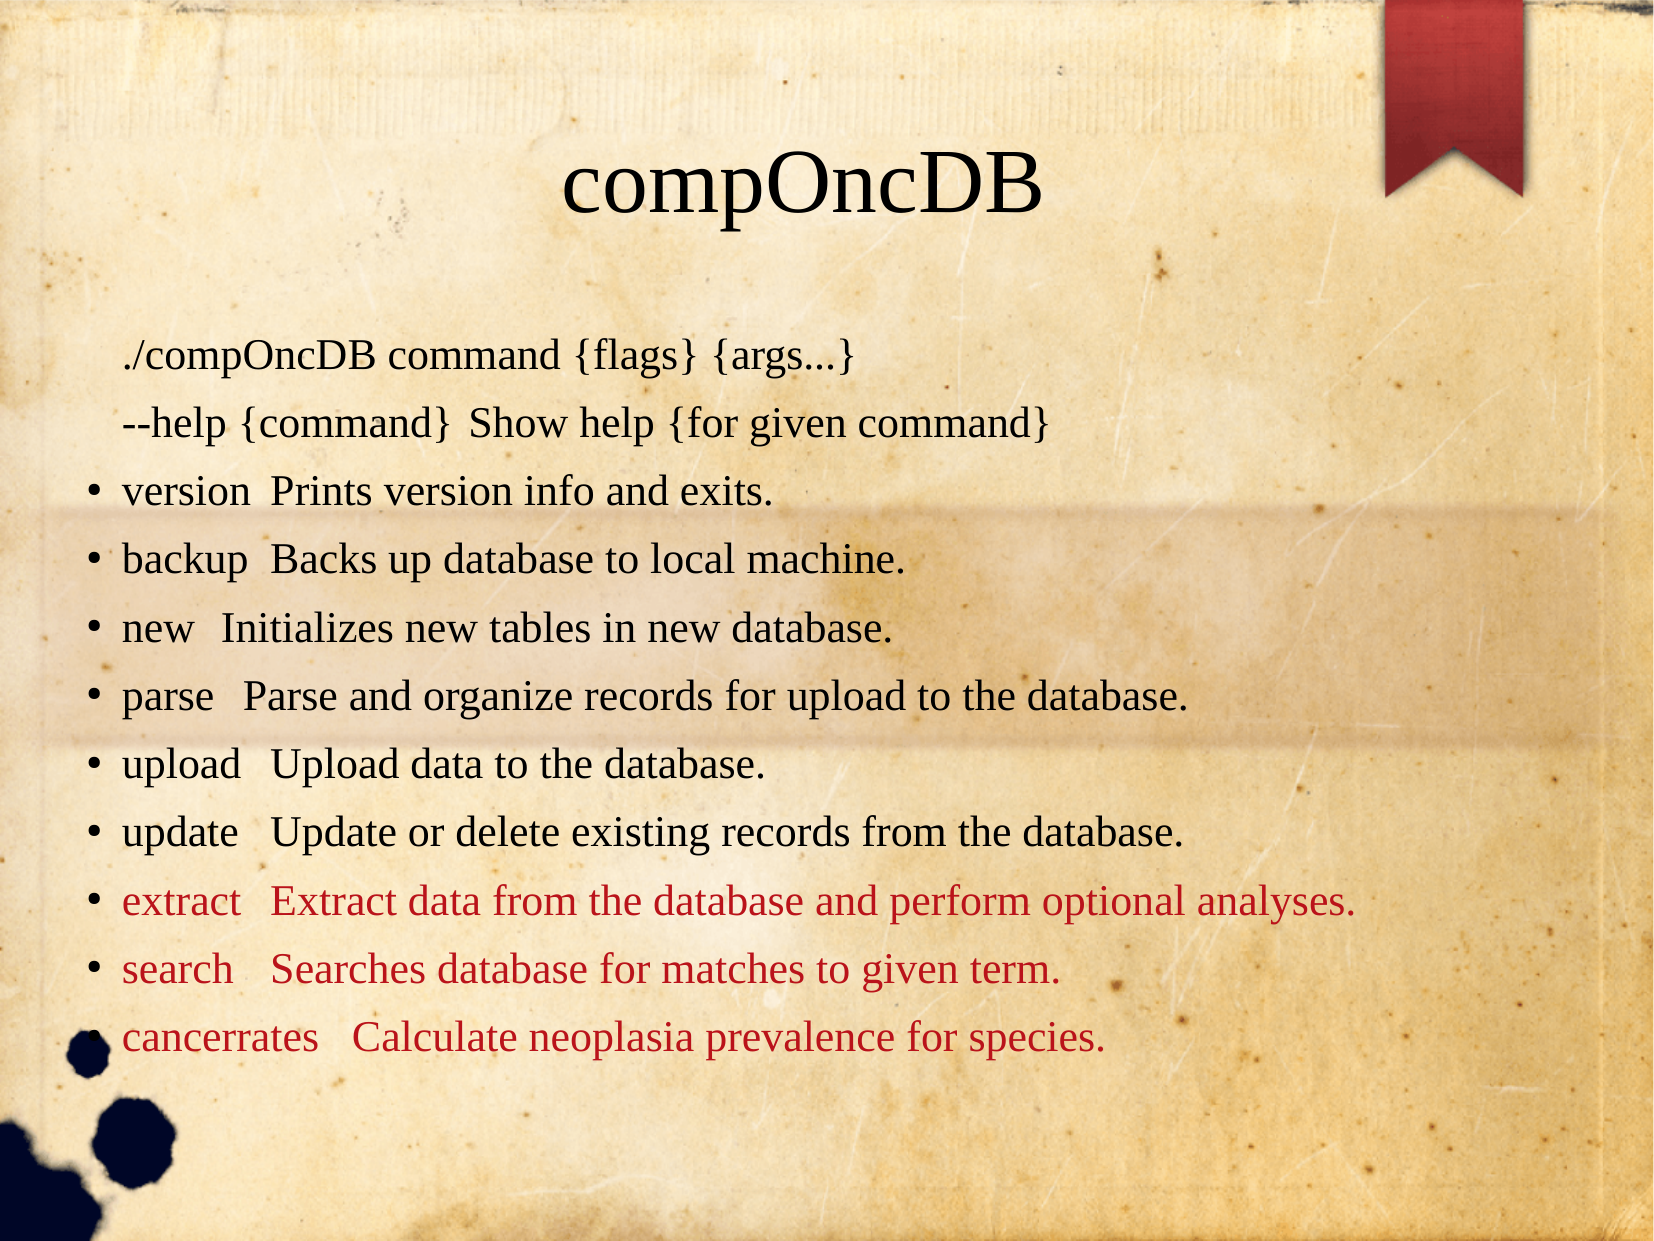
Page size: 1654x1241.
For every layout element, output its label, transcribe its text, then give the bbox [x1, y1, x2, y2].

title compOncDB [60, 77, 1549, 286]
picture [0, 0, 1654, 1241]
list ./compOncDB command {flags} {args...} --help {command} Show help {for given command} version Prints version info and exits. backup Backs up database to local machine. new Initializes new tables in new database. parse Parse and organize records for upload to the database. upload Upload data to the database. update Update or delete existing records from the database. extract Extract data from the database and perform optional analyses. search Searches database for matches to given term. cancerrates Calculate neoplasia prevalence for species. [75, 330, 1561, 1066]
